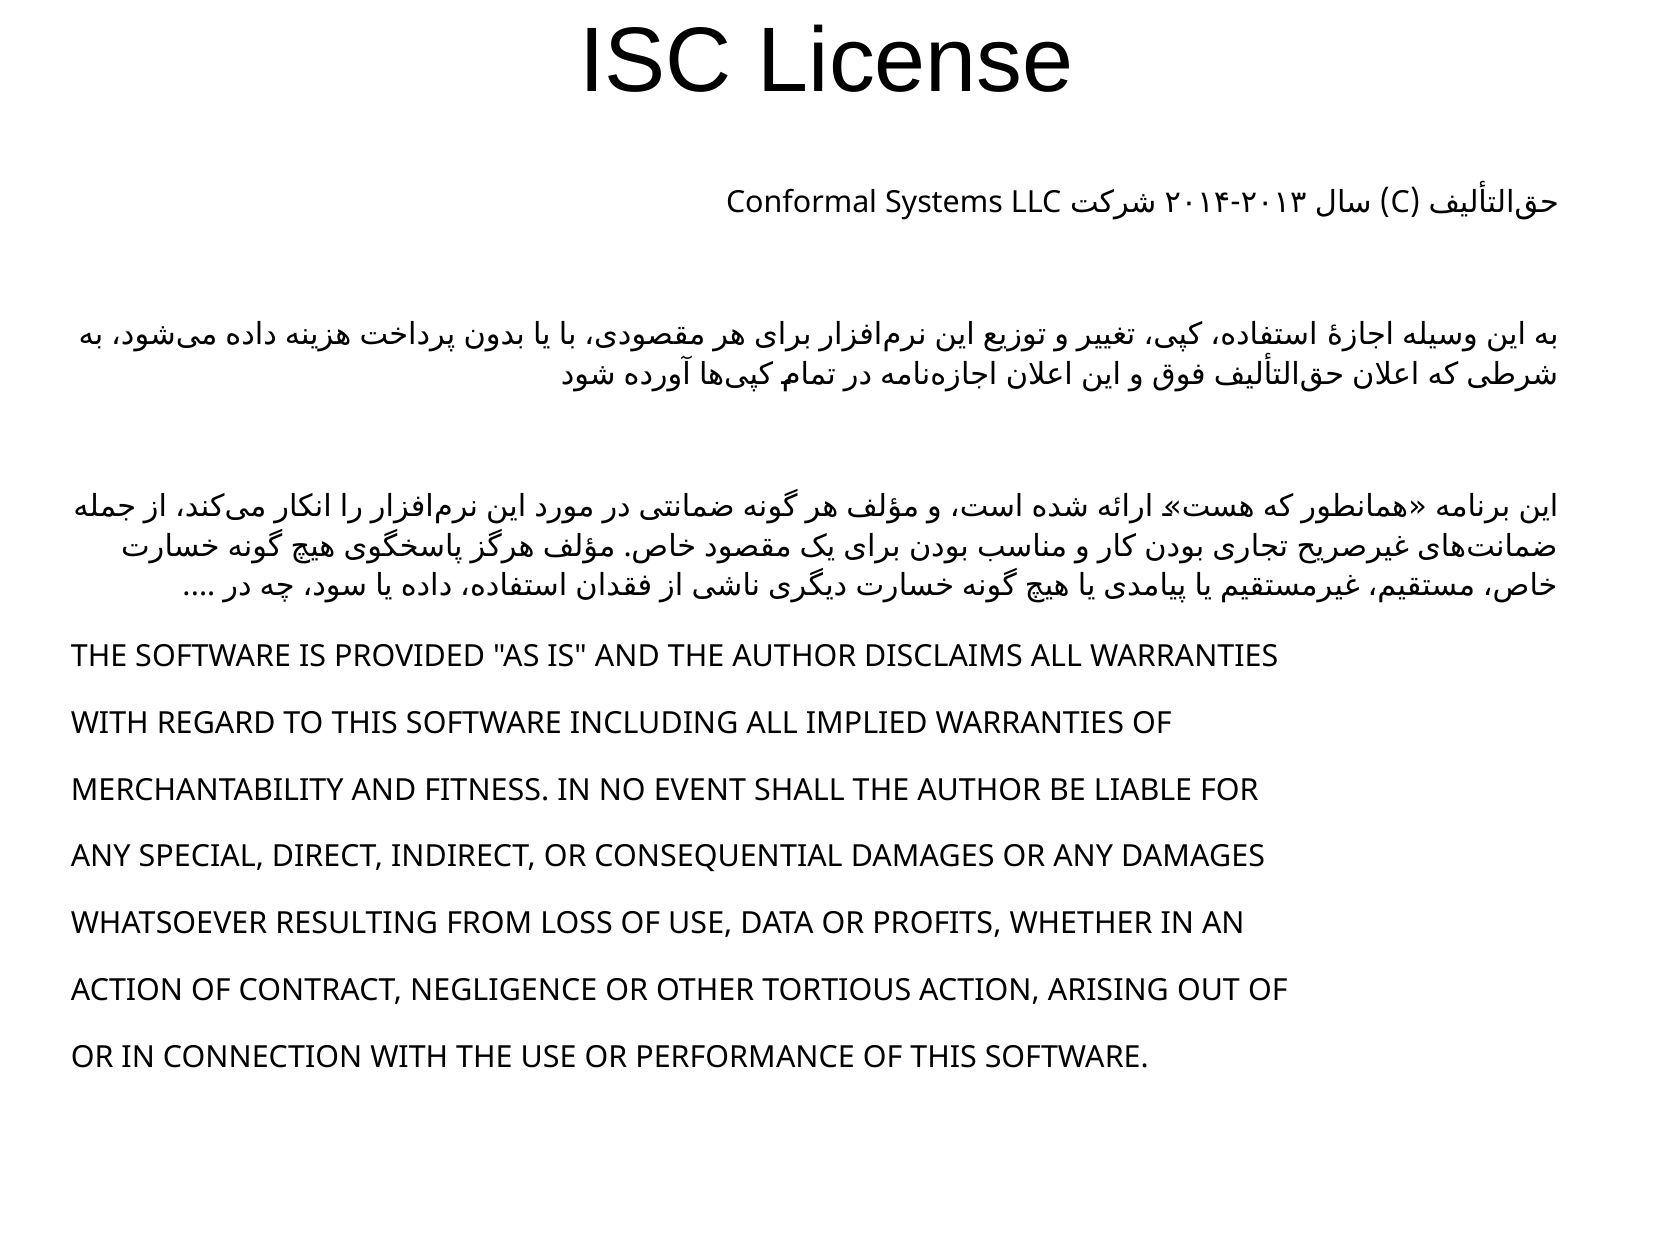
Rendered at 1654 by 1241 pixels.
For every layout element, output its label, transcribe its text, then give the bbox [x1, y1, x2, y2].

list حق‌التألیف (C) سال ۲۰۱۳-۲۰۱۴ شرکت Conformal Systems LLC به این وسیله اجازهٔ استفاده، کپی، تغییر و توزیع این نرم‌افزار برای هر مقصودی، با یا بدون پرداخت هزینه داده می‌شود، به شرطی که اعلان حق‌التألیف فوق و این اعلان اجازه‌نامه در تمام کپی‌ها آورده شود این برنامه «همانطور که هست» ارائه شده است، و مؤلف هر گونه ضمانتی در مورد این نرم‌افزار را انکار می‌کند، از جمله ضمانت‌های غیرصریح تجاری بودن کار و مناسب بودن برای یک مقصود خاص. مؤلف هرگز پاسخگوی هیچ گونه خسارت خاص، مستقیم، غیرمستقیم یا پیامدی یا هیچ گونه خسارت دیگری ناشی از فقدان استفاده، داده یا سود، چه در .... THE SOFTWARE IS PROVIDED "AS IS" AND THE AUTHOR DISCLAIMS ALL WARRANTIES WITH REGARD TO THIS SOFTWARE INCLUDING ALL IMPLIED WARRANTIES OF MERCHANTABILITY AND FITNESS. IN NO EVENT SHALL THE AUTHOR BE LIABLE FOR ANY SPECIAL, DIRECT, INDIRECT, OR CONSEQUENTIAL DAMAGES OR ANY DAMAGES WHATSOEVER RESULTING FROM LOSS OF USE, DATA OR PROFITS, WHETHER IN AN ACTION OF CONTRACT, NEGLIGENCE OR OTHER TORTIOUS ACTION, ARISING OUT OF OR IN CONNECTION WITH THE USE OR PERFORMANCE OF THIS SOFTWARE. [70, 180, 1559, 1121]
title ISC License [82, 8, 1571, 111]
